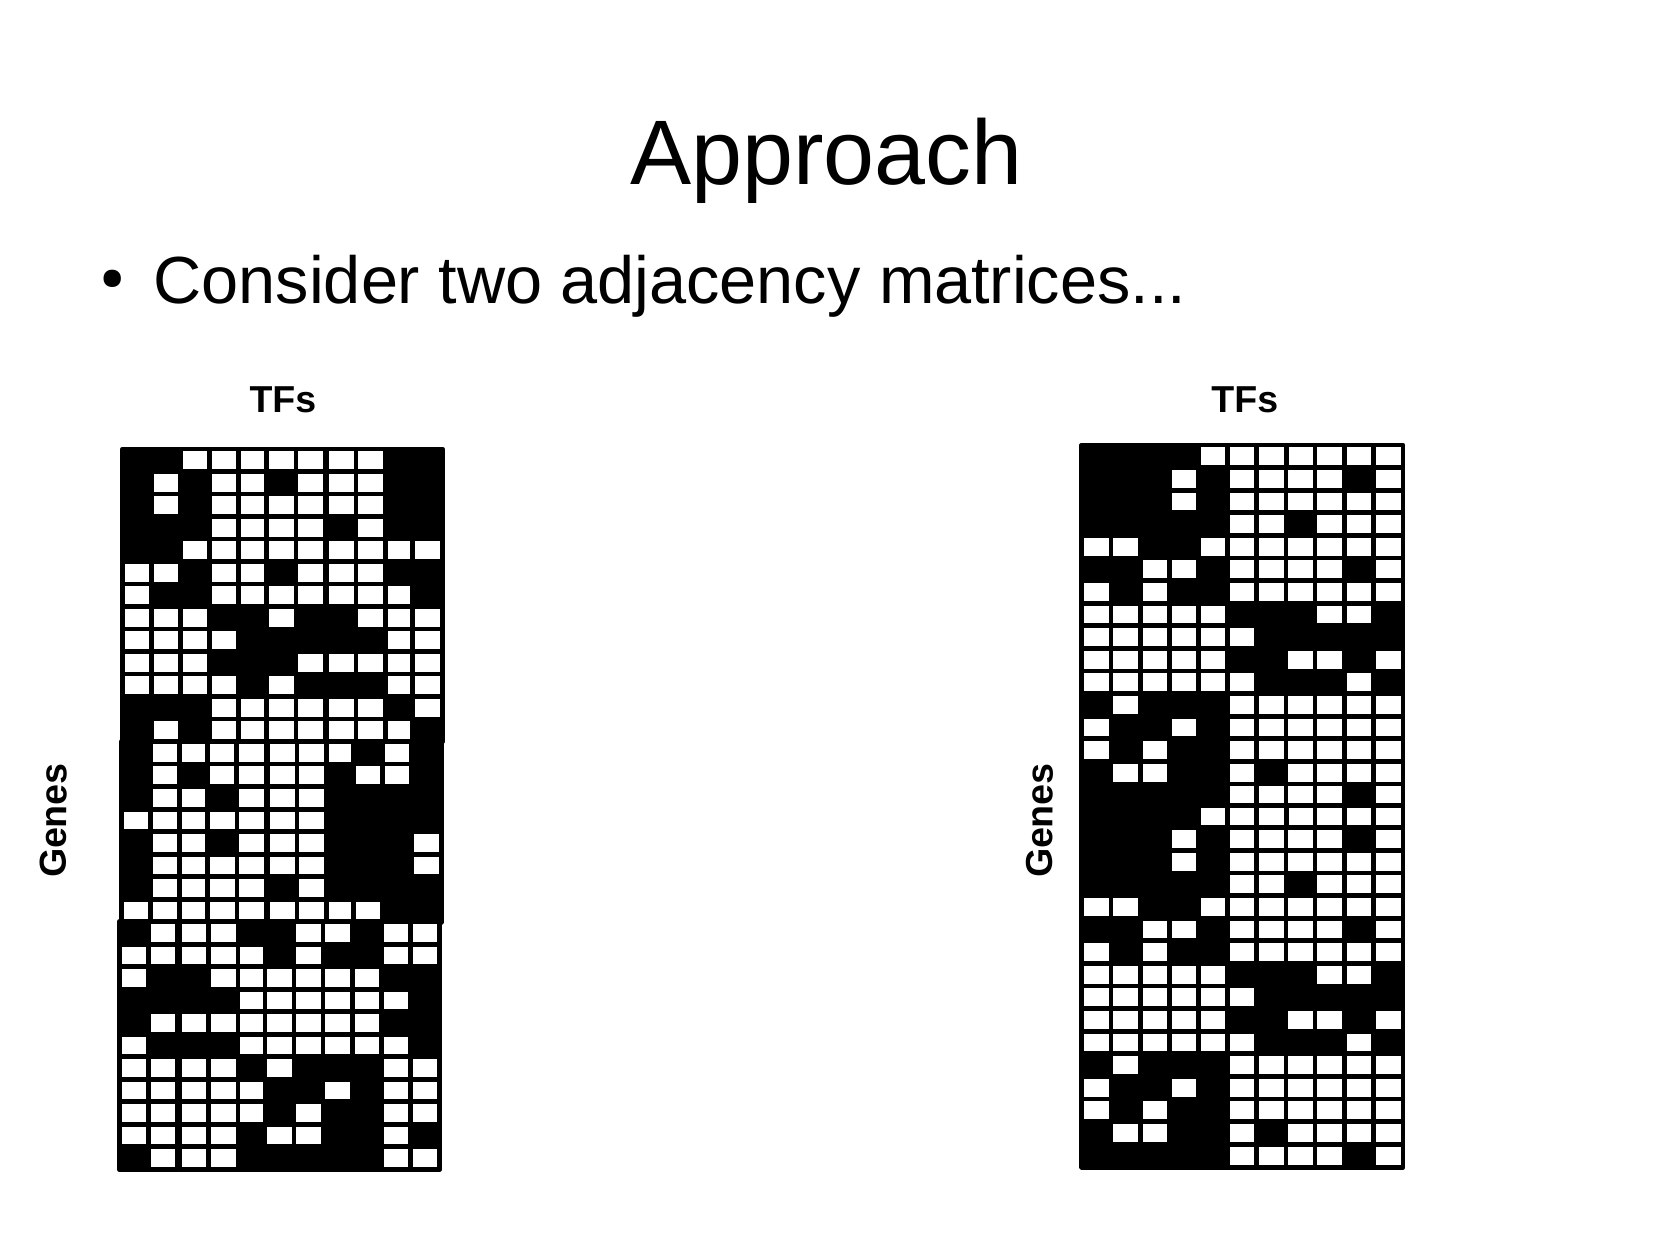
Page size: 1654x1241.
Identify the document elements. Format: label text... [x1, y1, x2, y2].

text_box Genes [24, 748, 83, 893]
text_box [119, 449, 443, 1170]
title Approach [82, 49, 1571, 242]
text_box TFs [234, 371, 332, 429]
list Consider two adjacency matrices... [82, 242, 1571, 963]
text_box TFs [1196, 371, 1294, 429]
text_box [1081, 445, 1404, 1168]
text_box Genes [1010, 748, 1069, 893]
